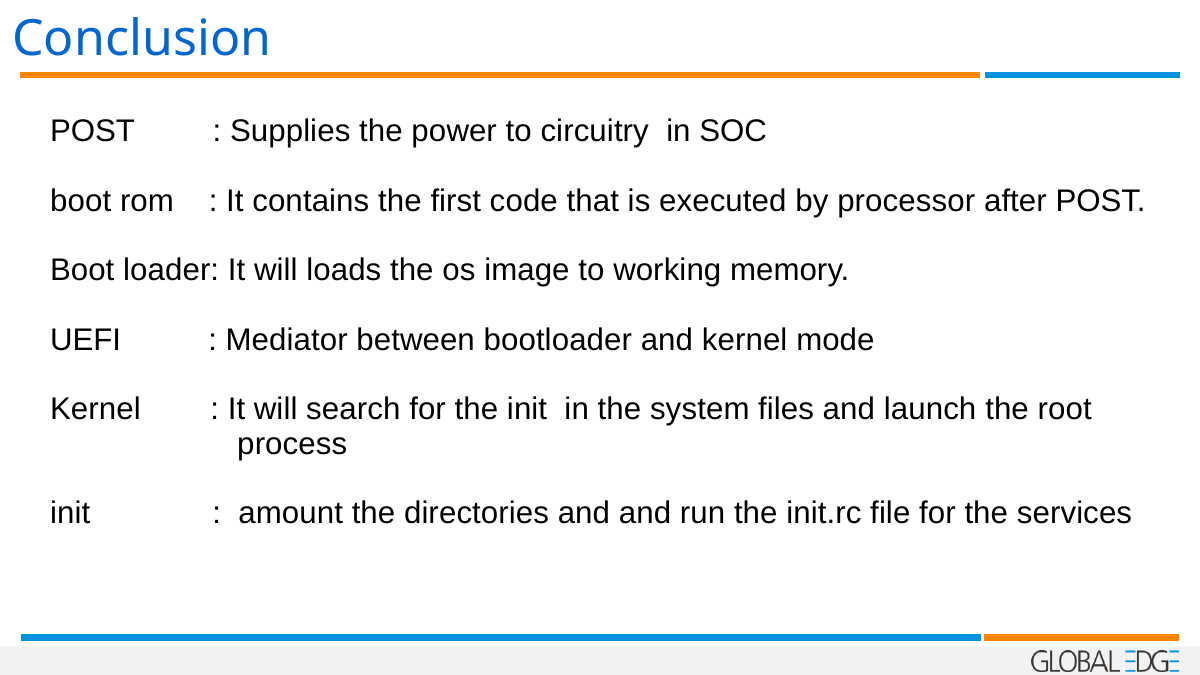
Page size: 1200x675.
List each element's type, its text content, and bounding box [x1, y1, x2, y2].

title Conclusion [12, 6, 1088, 66]
picture [1031, 650, 1179, 672]
text_box POST : Supplies the power to circuitry in SOC boot rom : It contains the first code that is executed by processor after POST. Boot loader: It will loads the os image to working memory. UEFI : Mediator between bootloader and kernel mode Kernel : It will search for the init in the system files and launch the root process init : amount the directories and and run the init.rc file for the services [0, 106, 1200, 583]
